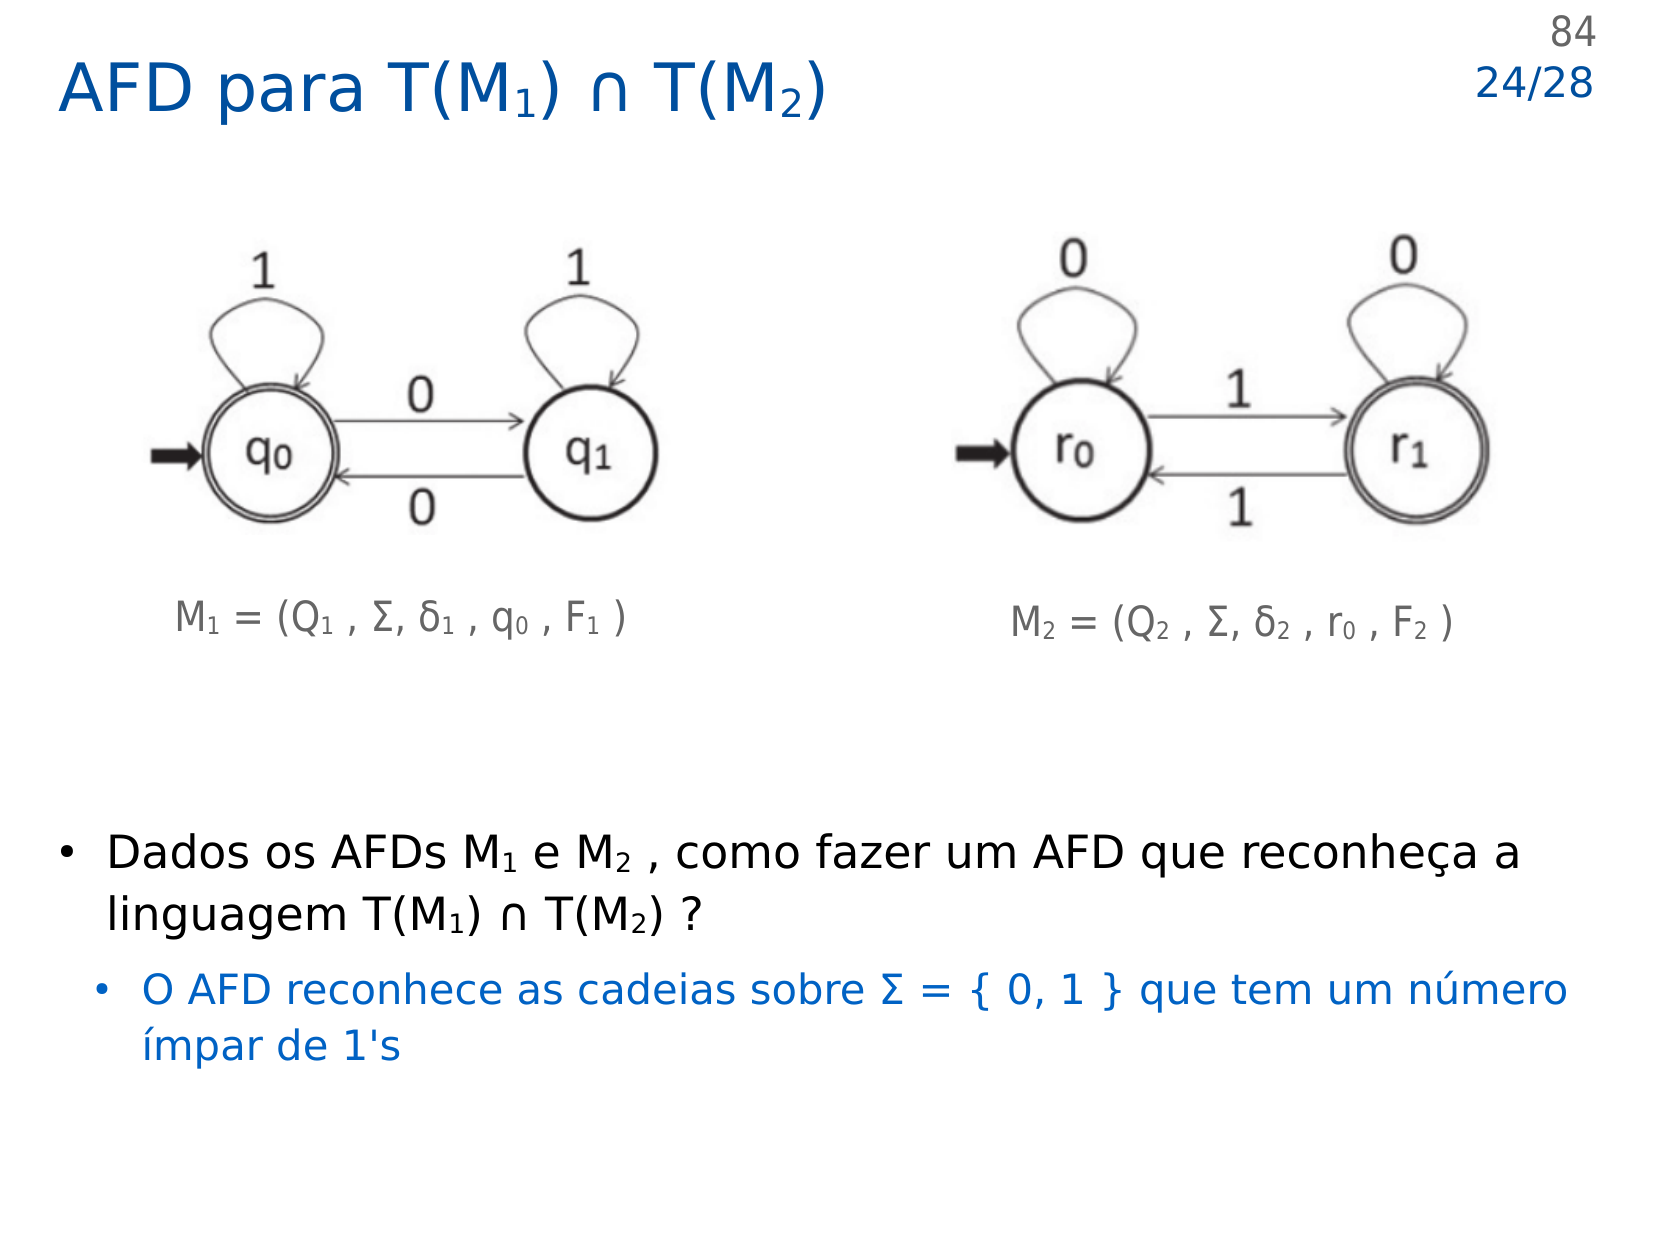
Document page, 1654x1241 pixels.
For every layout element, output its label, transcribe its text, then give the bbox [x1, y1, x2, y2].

text_box M1 = (Q1 , Σ, δ1 , q0 , F1 ) [159, 585, 687, 698]
picture [133, 236, 671, 535]
text_box 84 [1375, 0, 1613, 64]
picture [947, 229, 1499, 543]
list Dados os AFDs M1 e M2 , como fazer um AFD que reconheça a linguagem T(M1) ∩ T(M2) ? O AFD reconhece as cadeias sobre Σ = { 0, 1 } que tem um número ímpar de 1's [59, 818, 1595, 1182]
title AFD para T(M1) ∩ T(M2) [59, 29, 1625, 148]
text_box M2 = (Q2 , Σ, δ2 , r0 , F2 ) [995, 590, 1497, 655]
